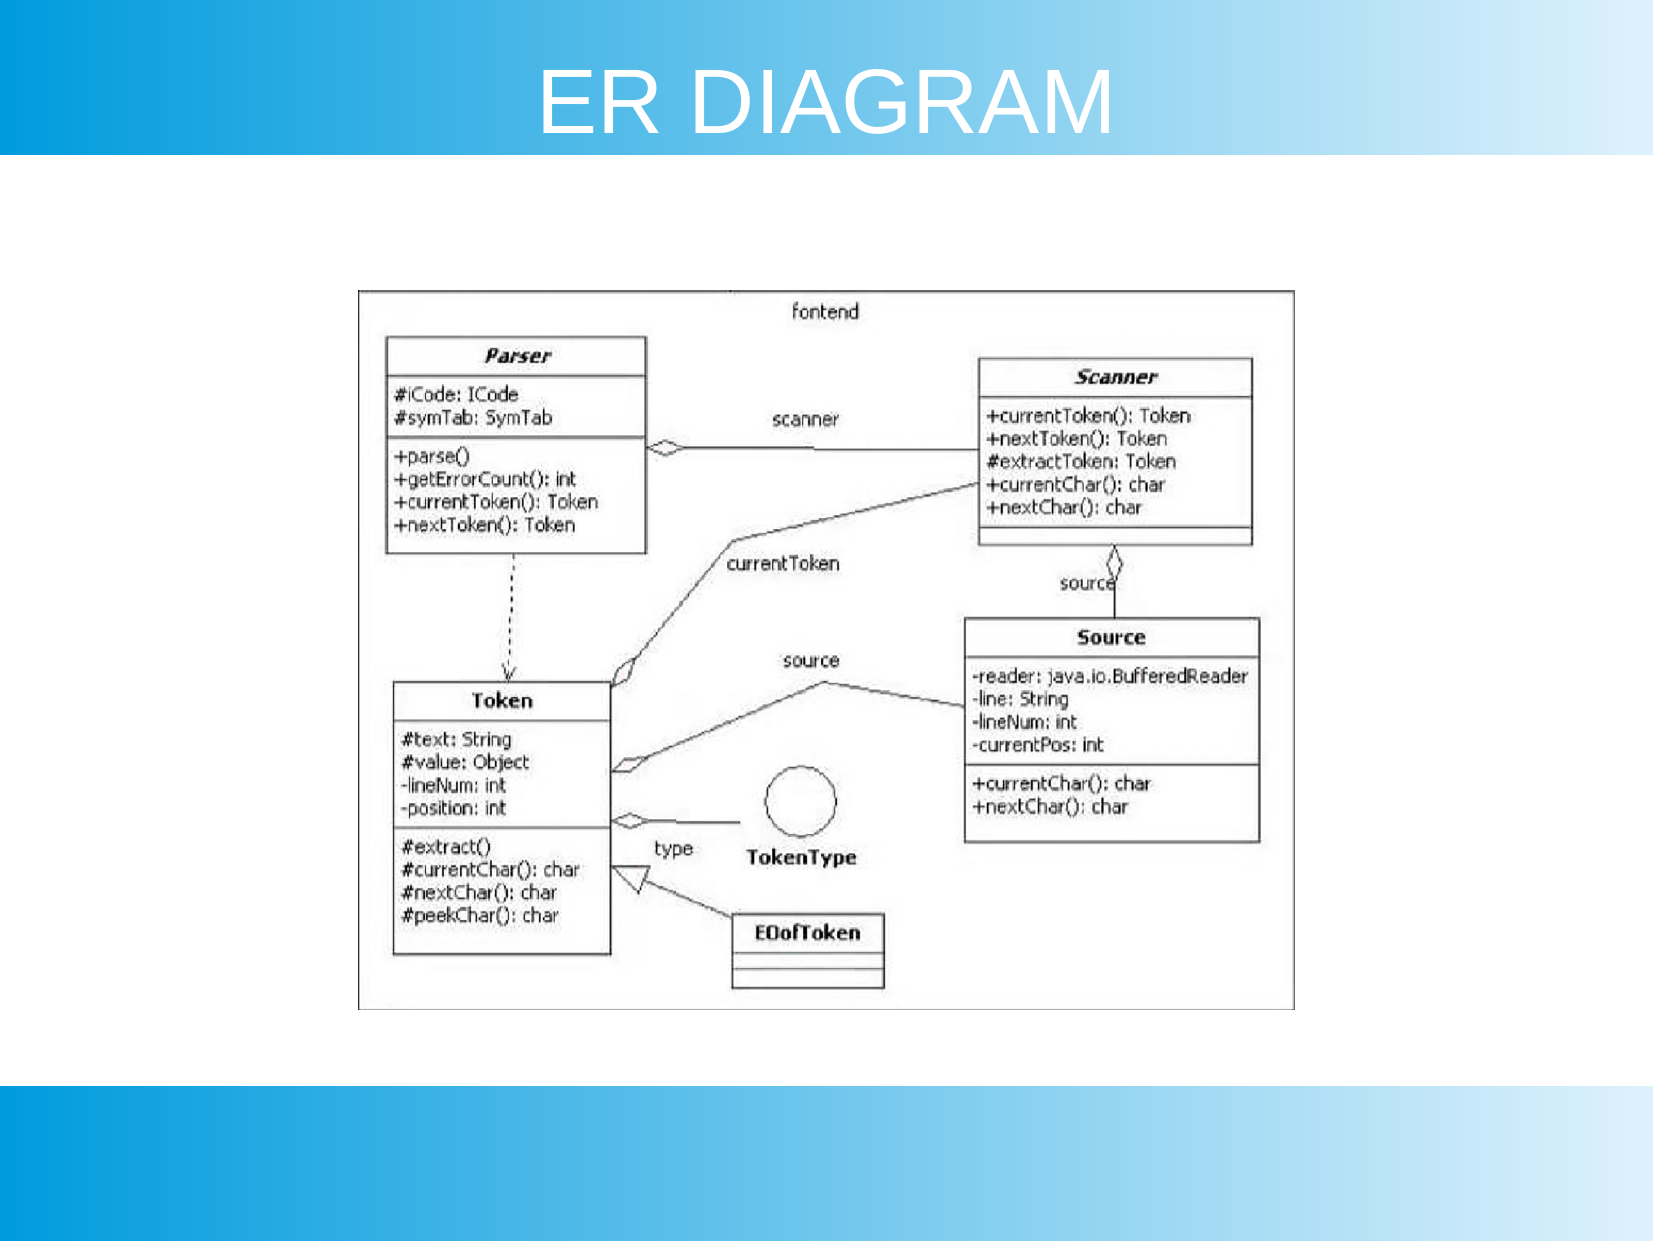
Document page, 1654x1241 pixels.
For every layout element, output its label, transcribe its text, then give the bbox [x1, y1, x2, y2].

title ER DIAGRAM [82, 49, 1571, 155]
picture [358, 290, 1295, 1010]
